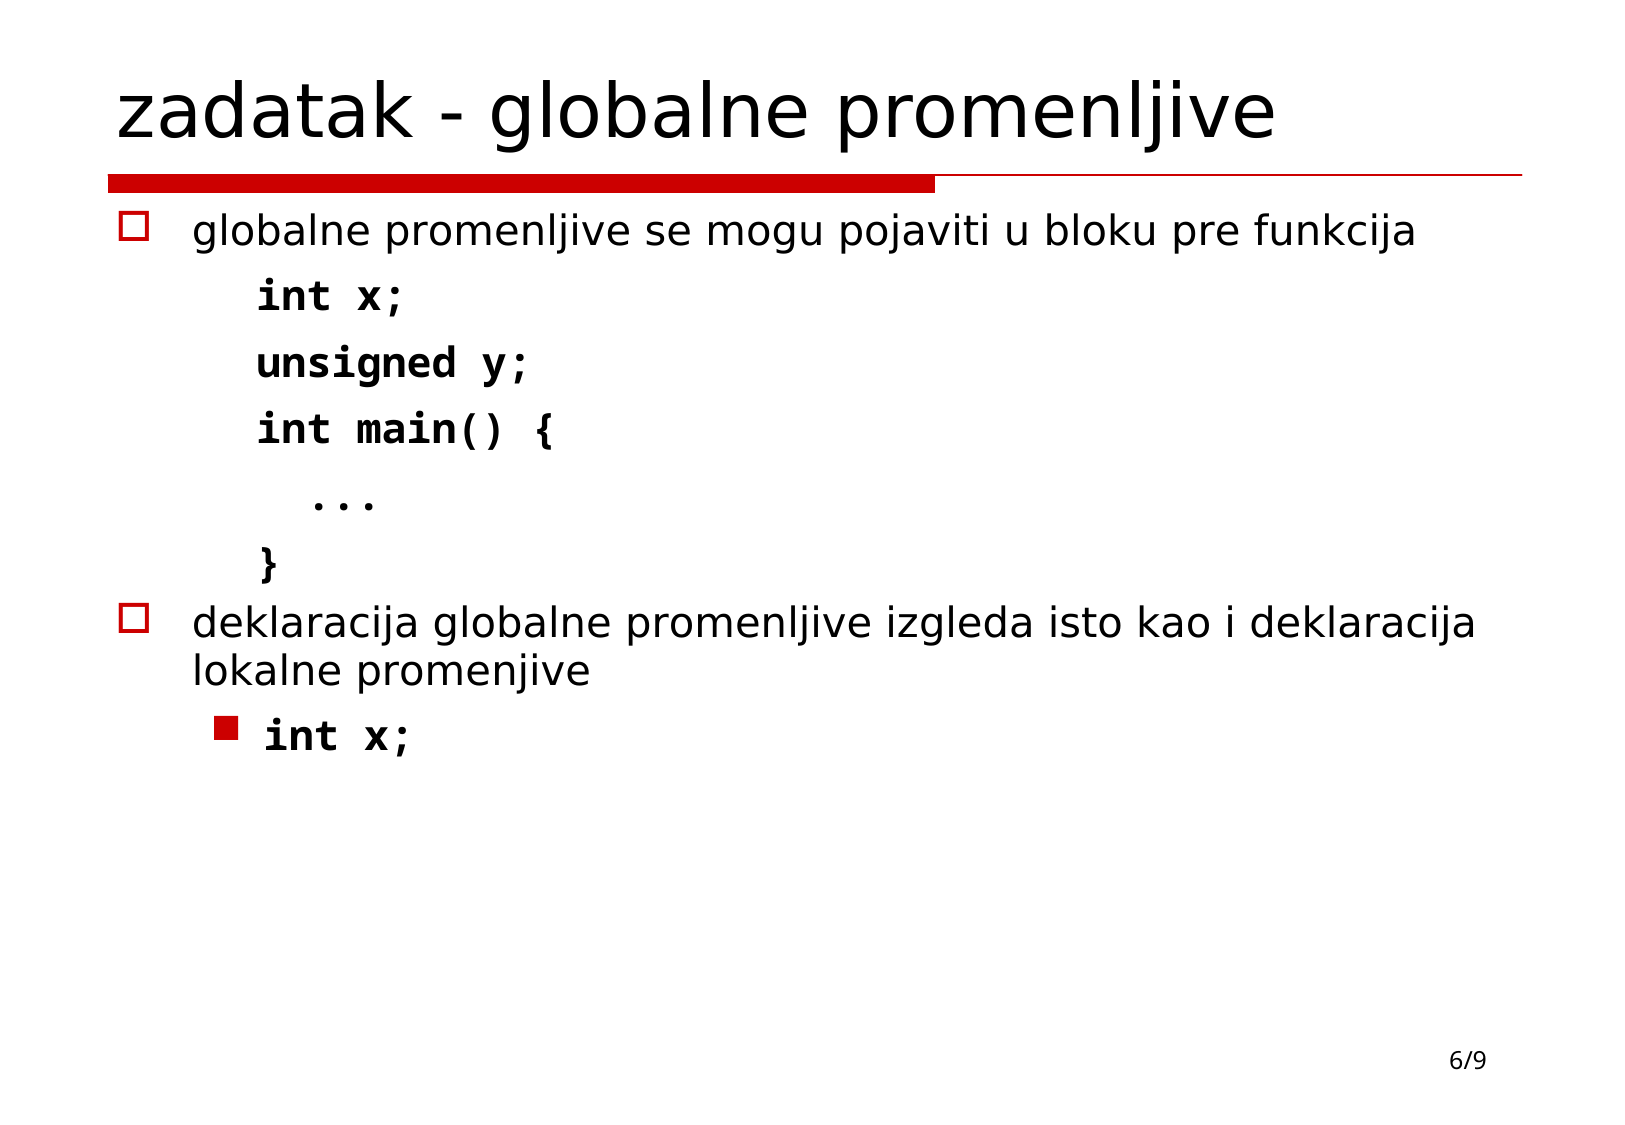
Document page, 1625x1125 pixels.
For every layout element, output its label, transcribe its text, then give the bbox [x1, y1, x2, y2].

title zadatak - globalne promenljive [101, 56, 1524, 163]
list globalne promenljive se mogu pojaviti u bloku pre funkcija int x; unsigned y; int main() { ... } deklaracija globalne promenljive izgleda isto kao i deklaracija lokalne promenjive int x; [100, 199, 1522, 1080]
